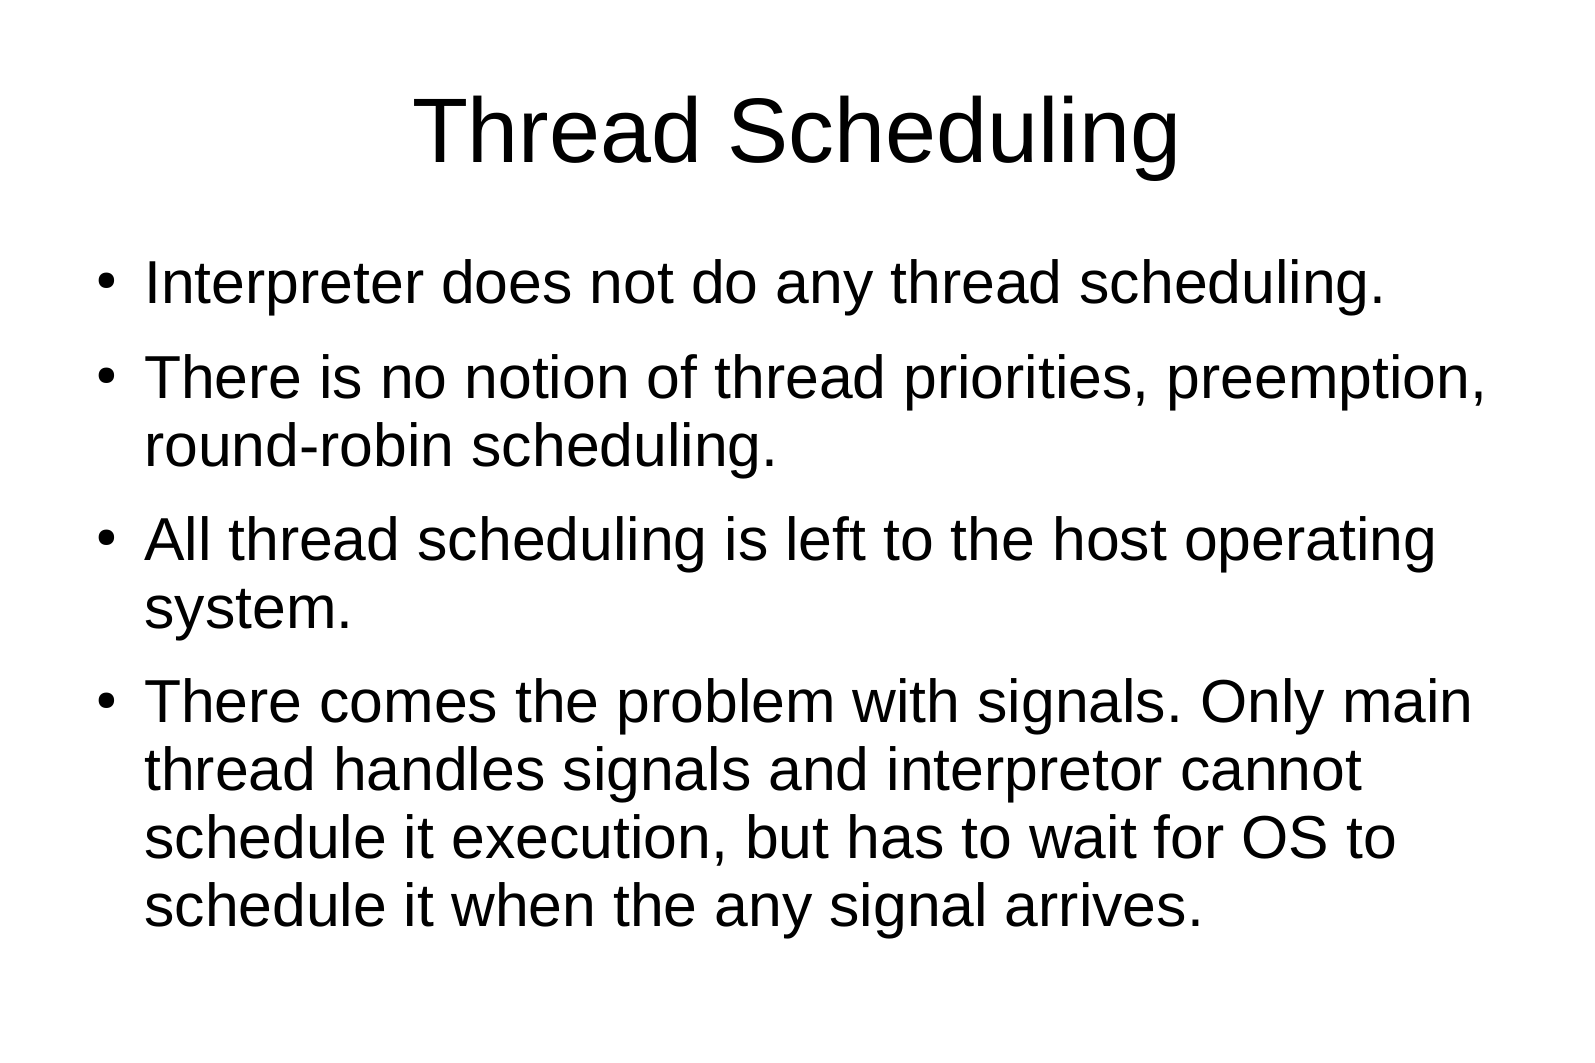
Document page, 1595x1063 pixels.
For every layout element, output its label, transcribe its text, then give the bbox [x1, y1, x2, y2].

list Interpreter does not do any thread scheduling. There is no notion of thread priorities, preemption, round-robin scheduling. All thread scheduling is left to the host operating system. There comes the problem with signals. Only main thread handles signals and interpretor cannot schedule it execution, but has to wait for OS to schedule it when the any signal arrives. [79, 248, 1515, 951]
title Thread Scheduling [79, 49, 1515, 213]
